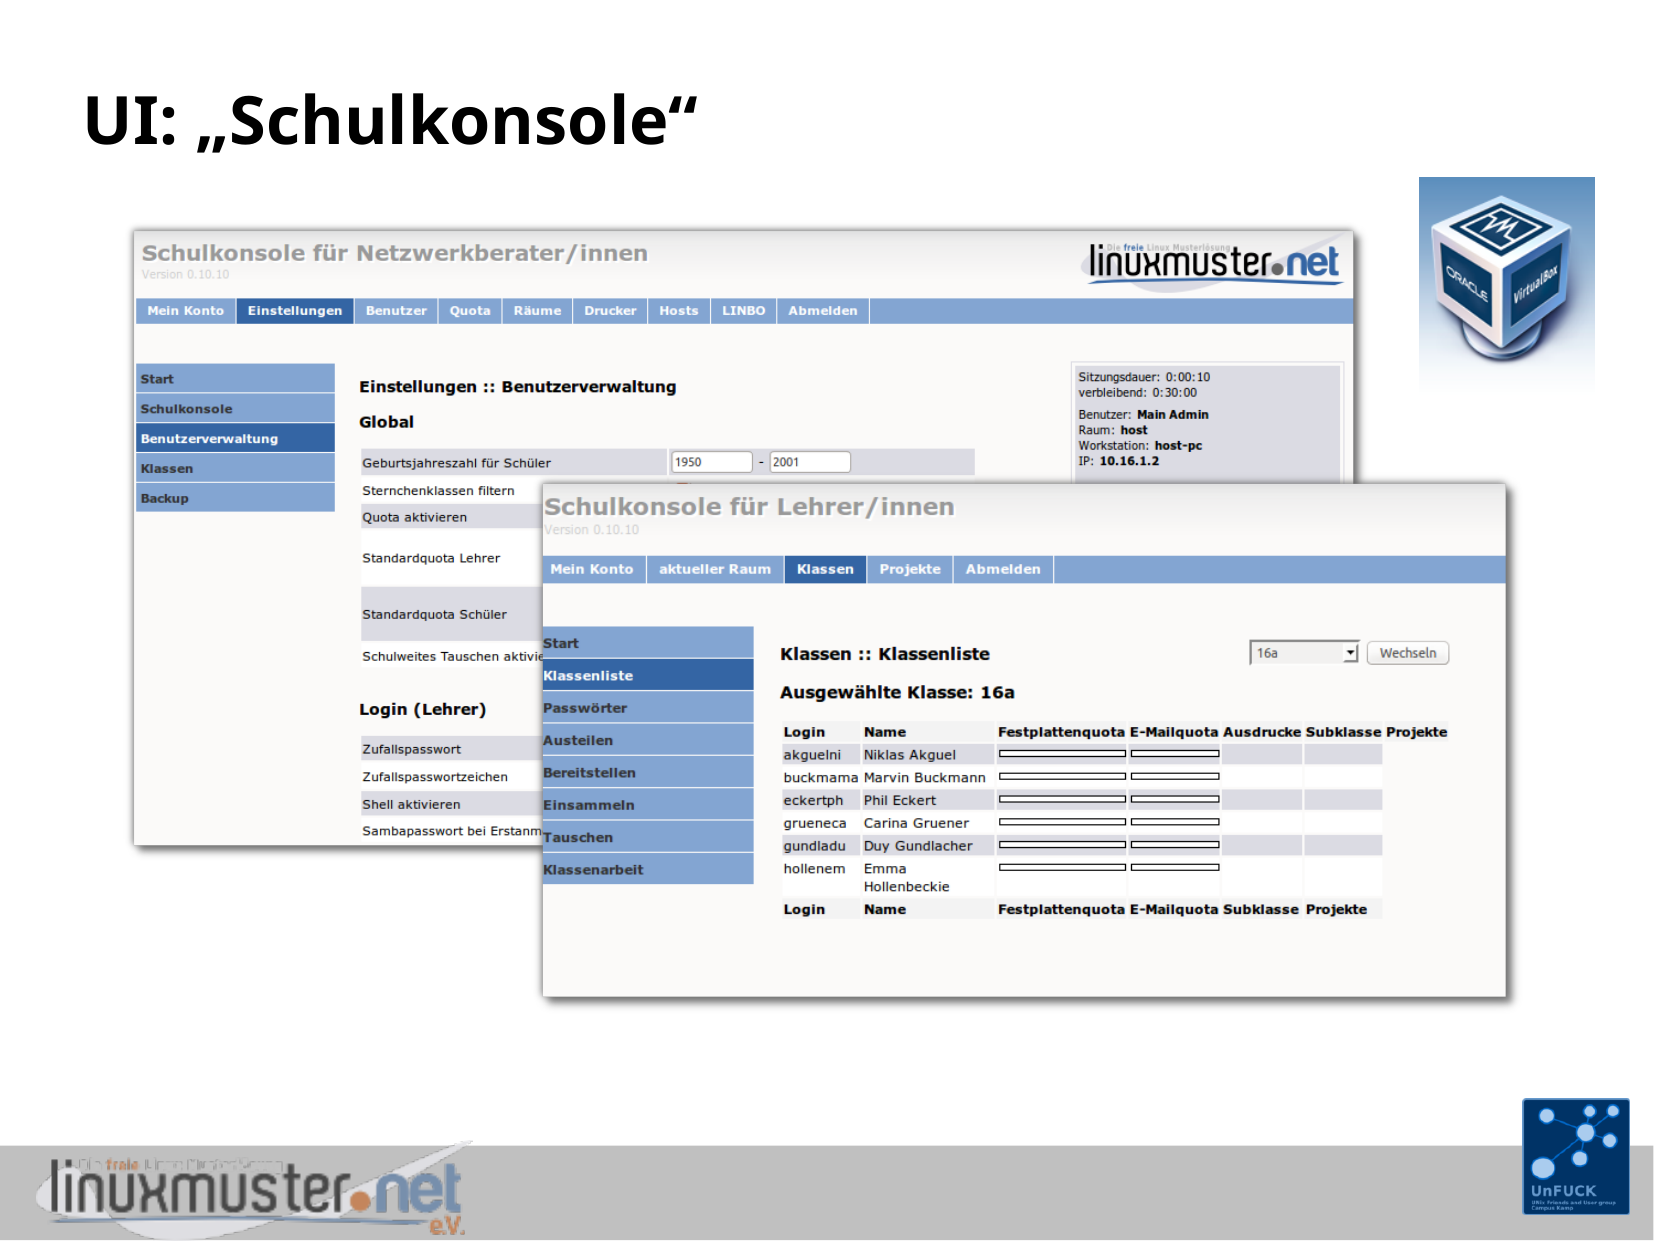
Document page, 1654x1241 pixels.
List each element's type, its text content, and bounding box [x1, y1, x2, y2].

picture [123, 220, 1525, 1016]
picture [1419, 177, 1595, 402]
picture [36, 1140, 473, 1241]
title UI: „Schulkonsole“ [82, 49, 1571, 189]
picture [1522, 1098, 1630, 1215]
